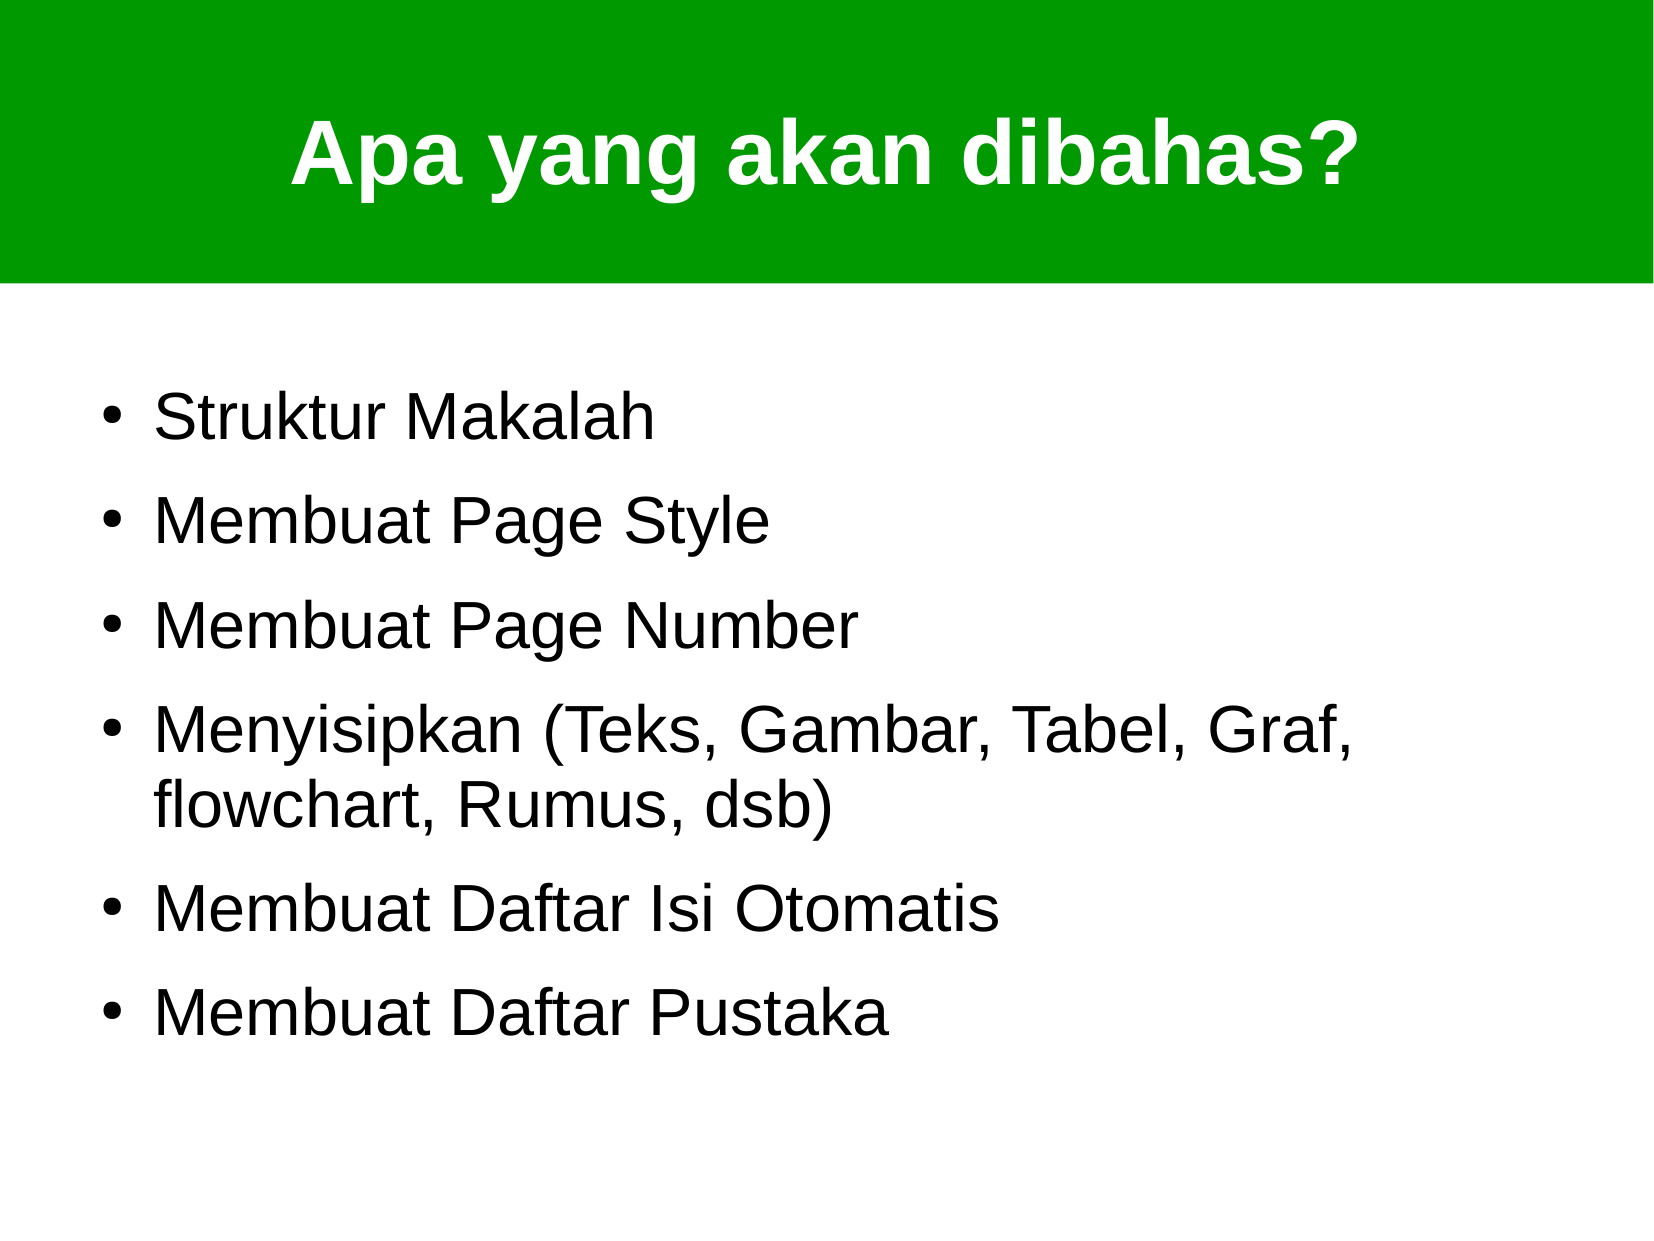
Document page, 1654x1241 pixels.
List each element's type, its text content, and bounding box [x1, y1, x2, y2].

list Struktur Makalah Membuat Page Style Membuat Page Number Menyisipkan (Teks, Gambar, Tabel, Graf, flowchart, Rumus, dsb) Membuat Daftar Isi Otomatis Membuat Daftar Pustaka [82, 379, 1571, 1099]
title Apa yang akan dibahas? [82, 49, 1571, 257]
text_box [0, 0, 1654, 284]
